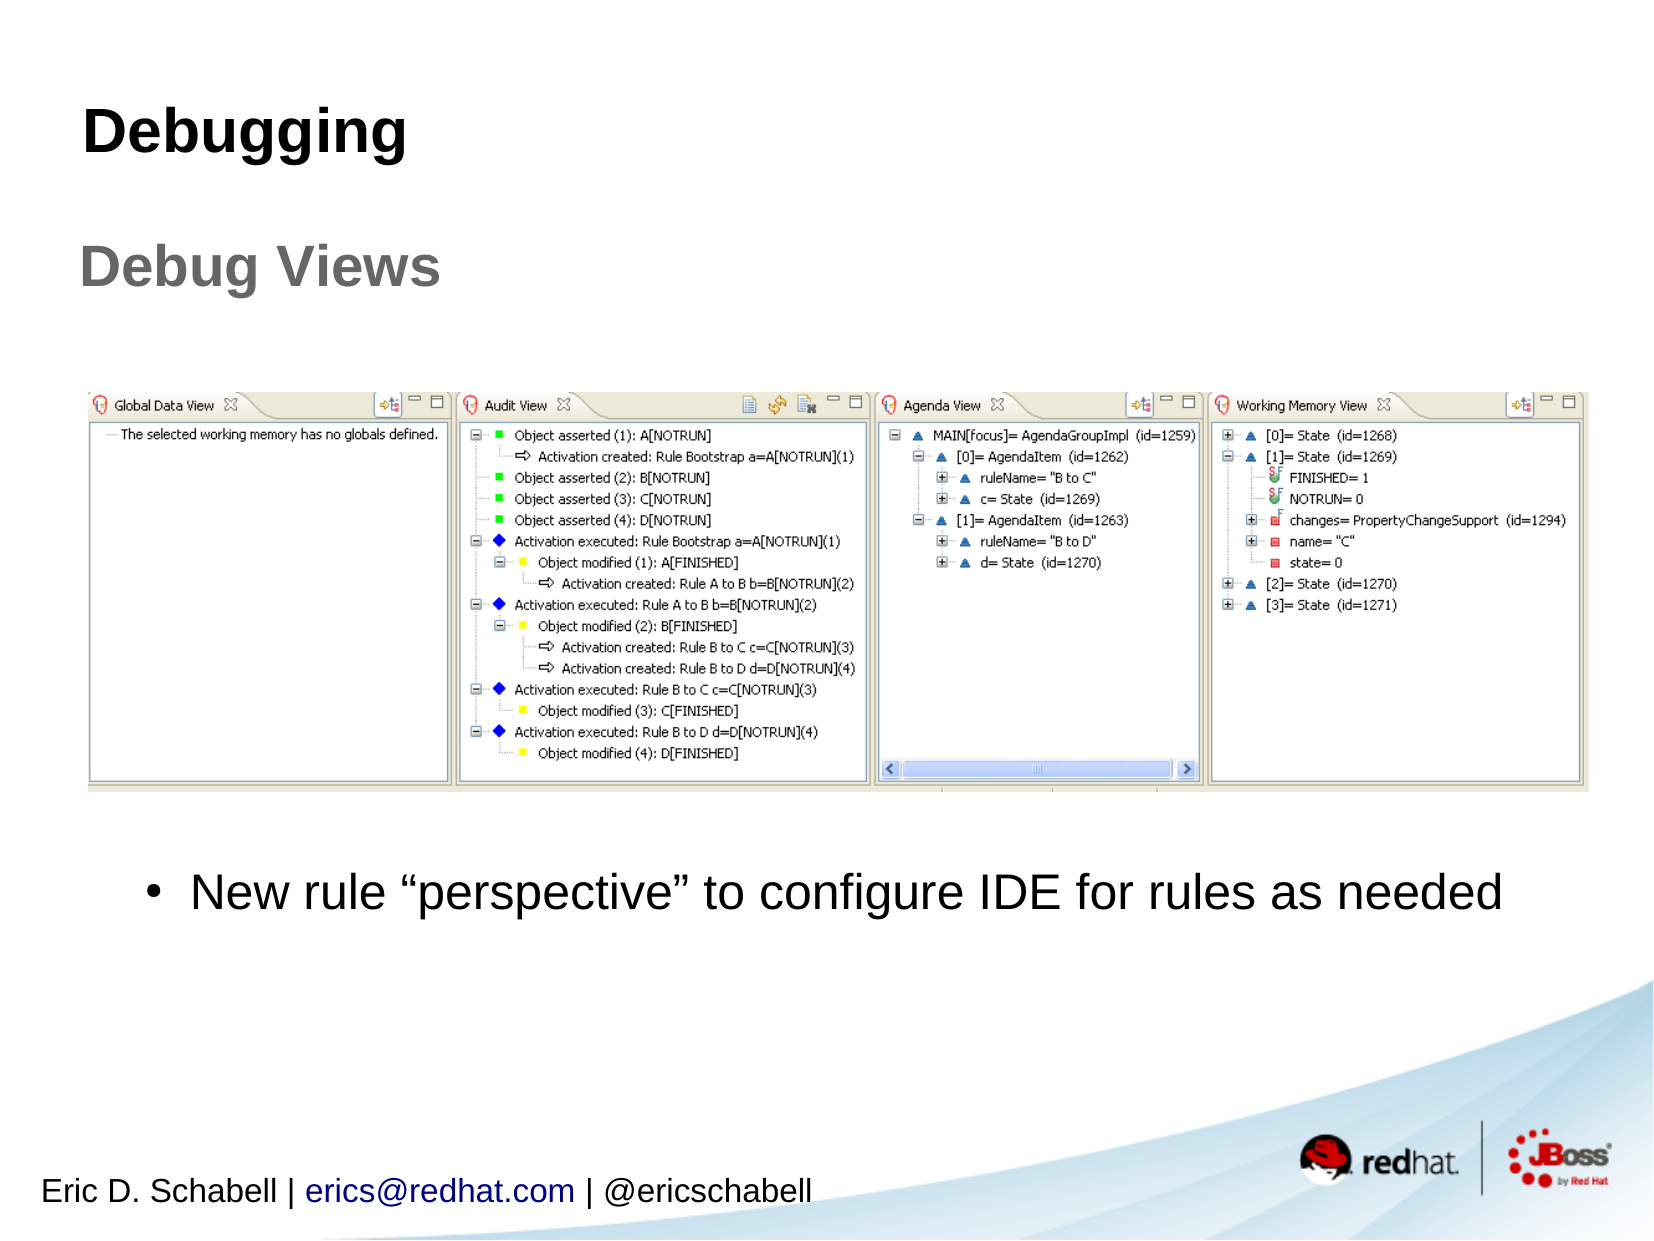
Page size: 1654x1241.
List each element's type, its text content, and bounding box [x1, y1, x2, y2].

picture [3, 0, 1654, 1240]
text_box Debug Views New rule “perspective” to configure IDE for rules as needed [64, 233, 1553, 1013]
title Debugging [82, 37, 1571, 226]
